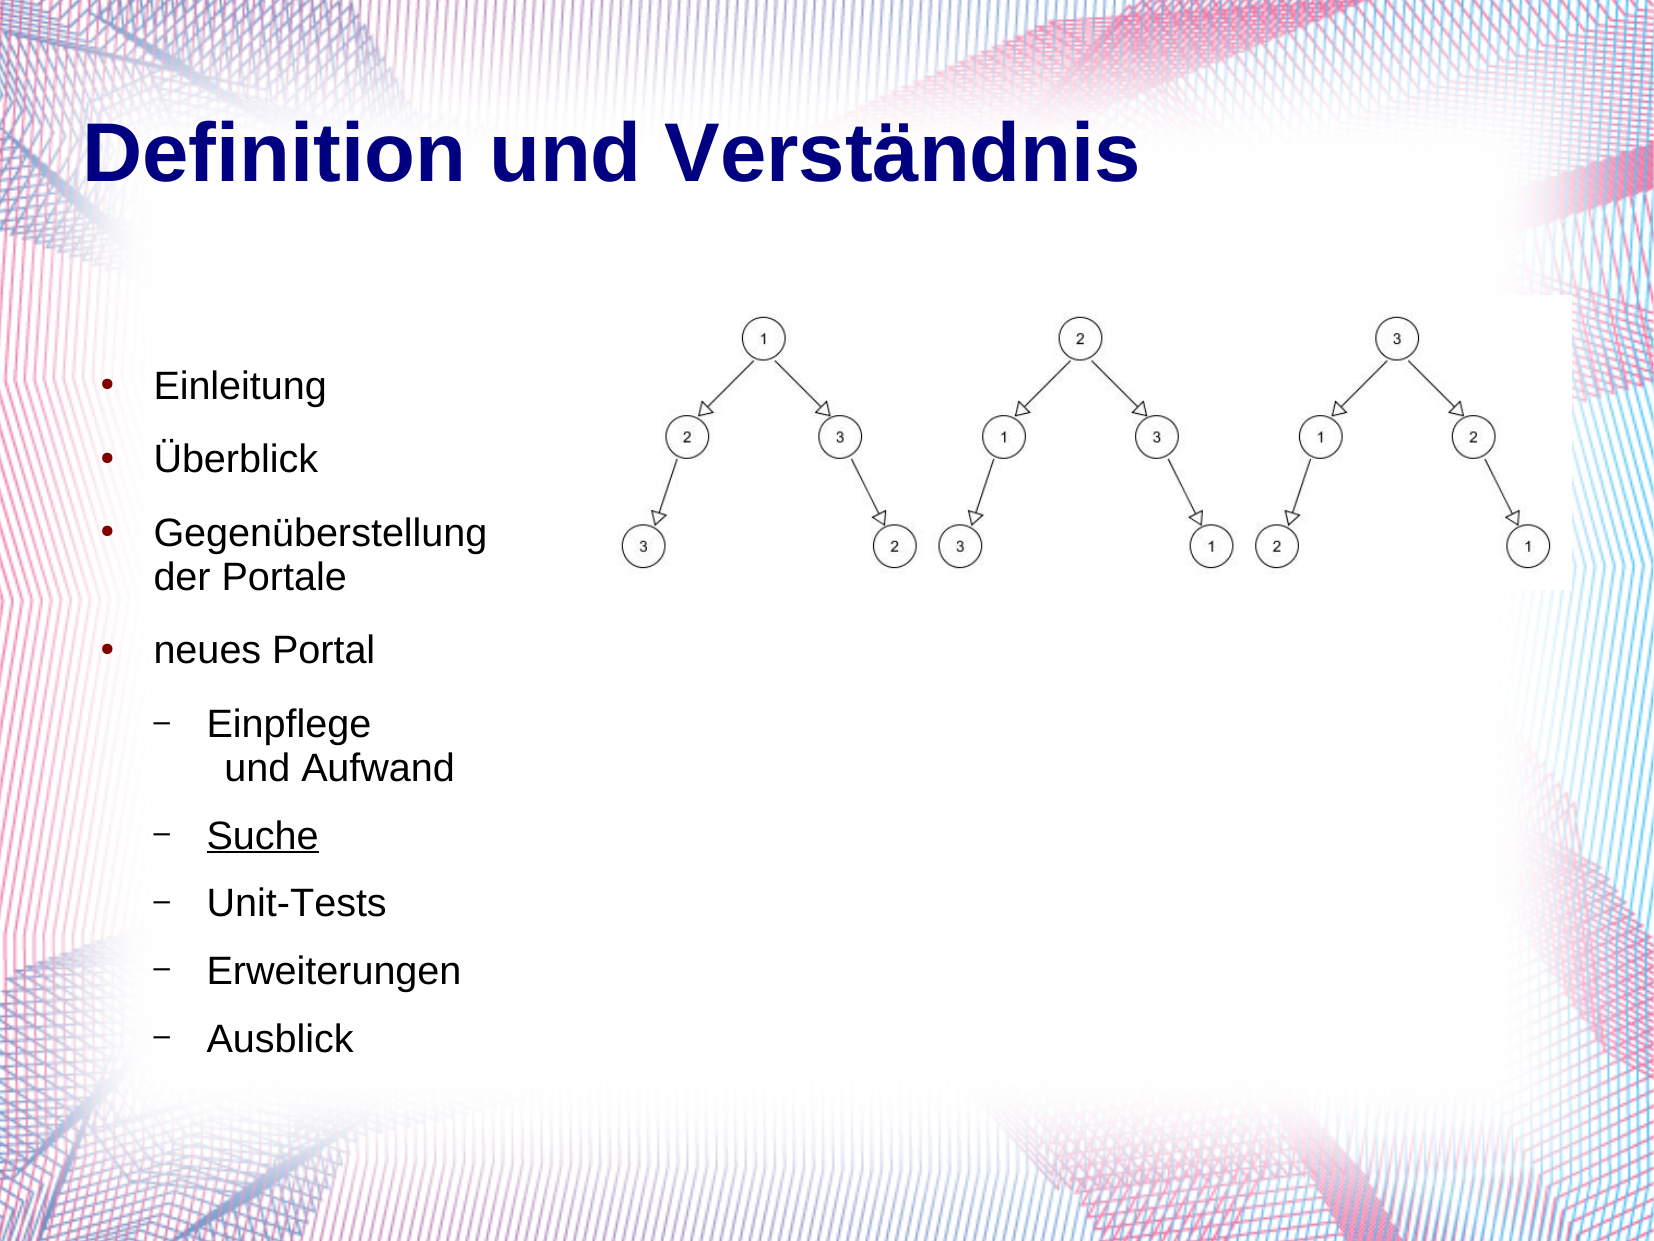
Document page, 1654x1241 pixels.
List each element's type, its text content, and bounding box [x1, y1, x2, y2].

picture [0, 0, 1654, 1241]
title Definition und Verständnis [82, 49, 1571, 257]
list Einleitung Überblick Gegenüberstellung der Portale neues Portal Einpflege und Aufwand Suche Unit-Tests Erweiterungen Ausblick [82, 290, 520, 1109]
